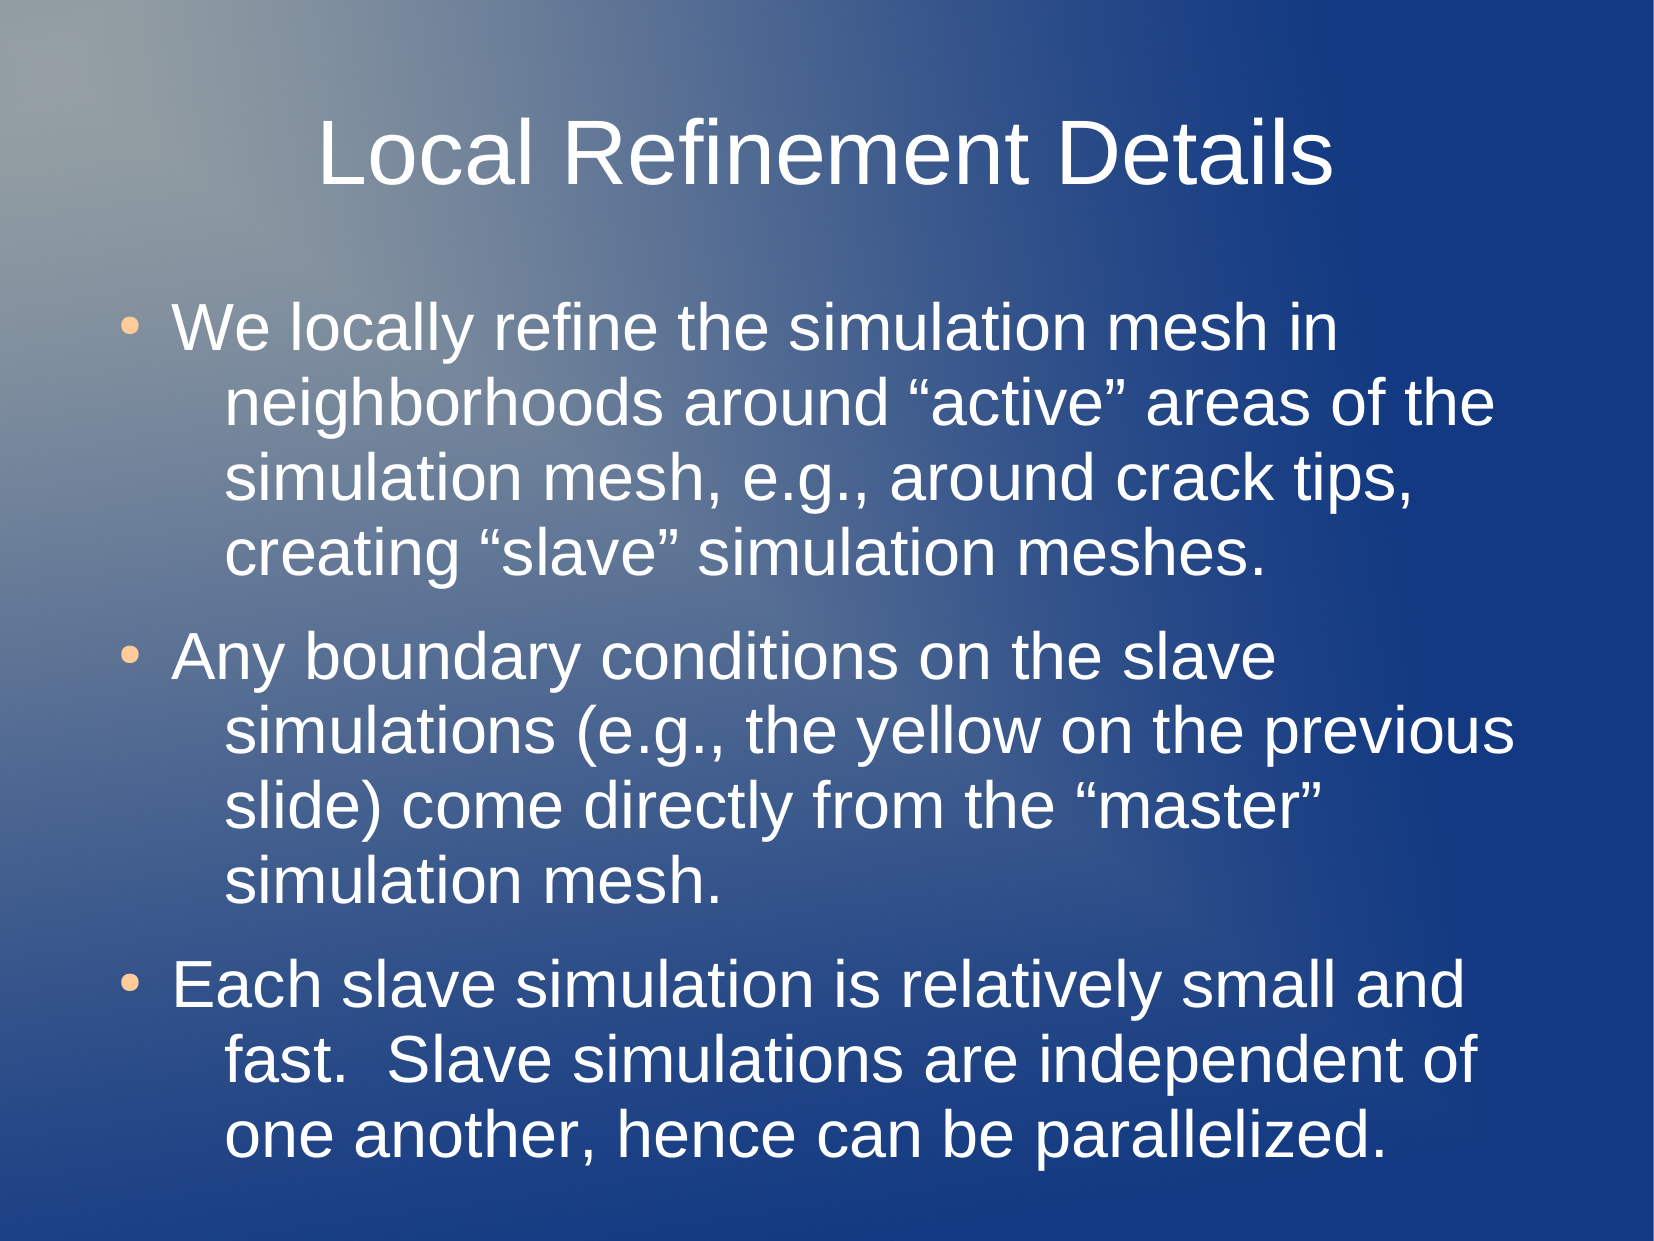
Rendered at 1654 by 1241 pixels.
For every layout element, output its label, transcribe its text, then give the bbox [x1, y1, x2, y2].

list We locally refine the simulation mesh in neighborhoods around “active” areas of the simulation mesh, e.g., around crack tips, creating “slave” simulation meshes. Any boundary conditions on the slave simulations (e.g., the yellow on the previous slide) come directly from the “master” simulation mesh. Each slave simulation is relatively small and fast. Slave simulations are independent of one another, hence can be parallelized. [82, 290, 1571, 1172]
picture [0, 0, 1654, 1241]
title Local Refinement Details [82, 49, 1571, 257]
